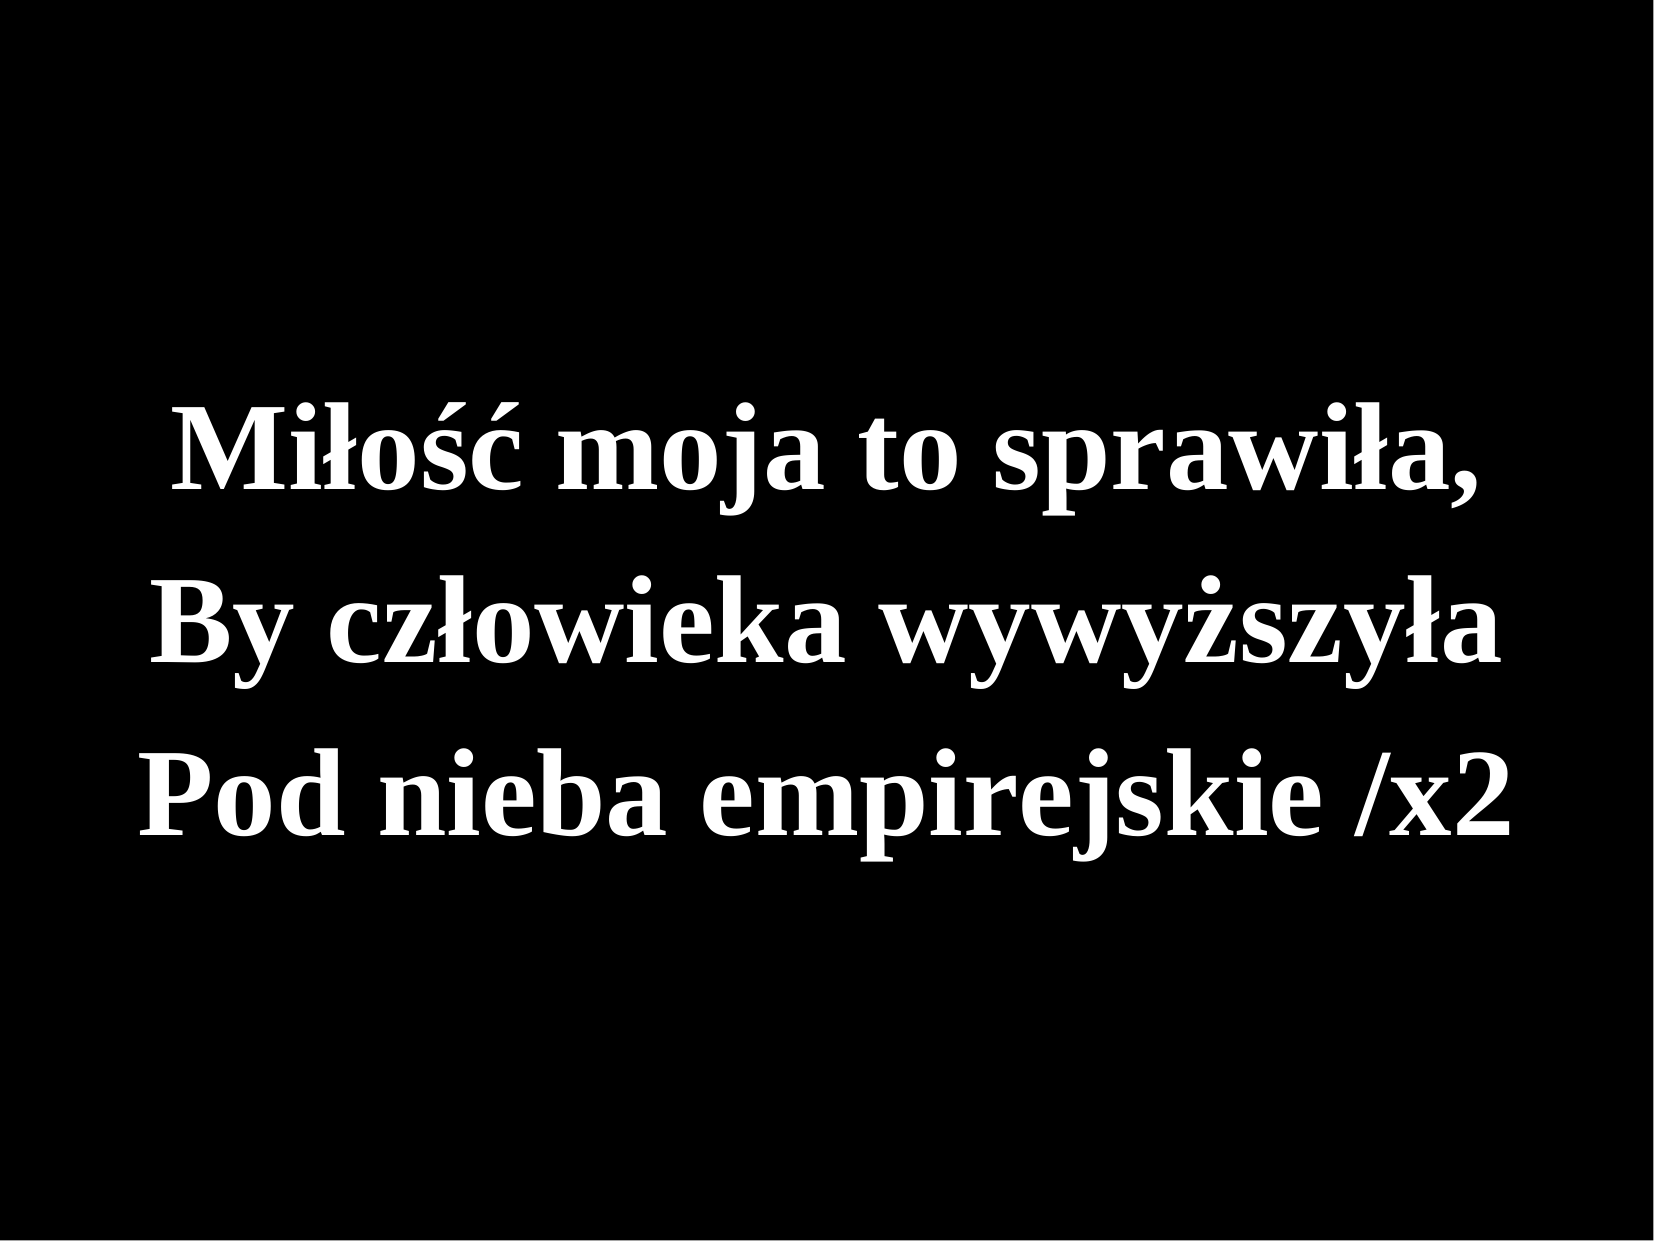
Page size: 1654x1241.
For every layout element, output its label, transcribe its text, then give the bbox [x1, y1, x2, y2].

title Miłość moja to sprawiła, ppp By człowieka wywyższyła ppp Pod nieba empirejskie /x2 [0, 0, 1654, 1241]
